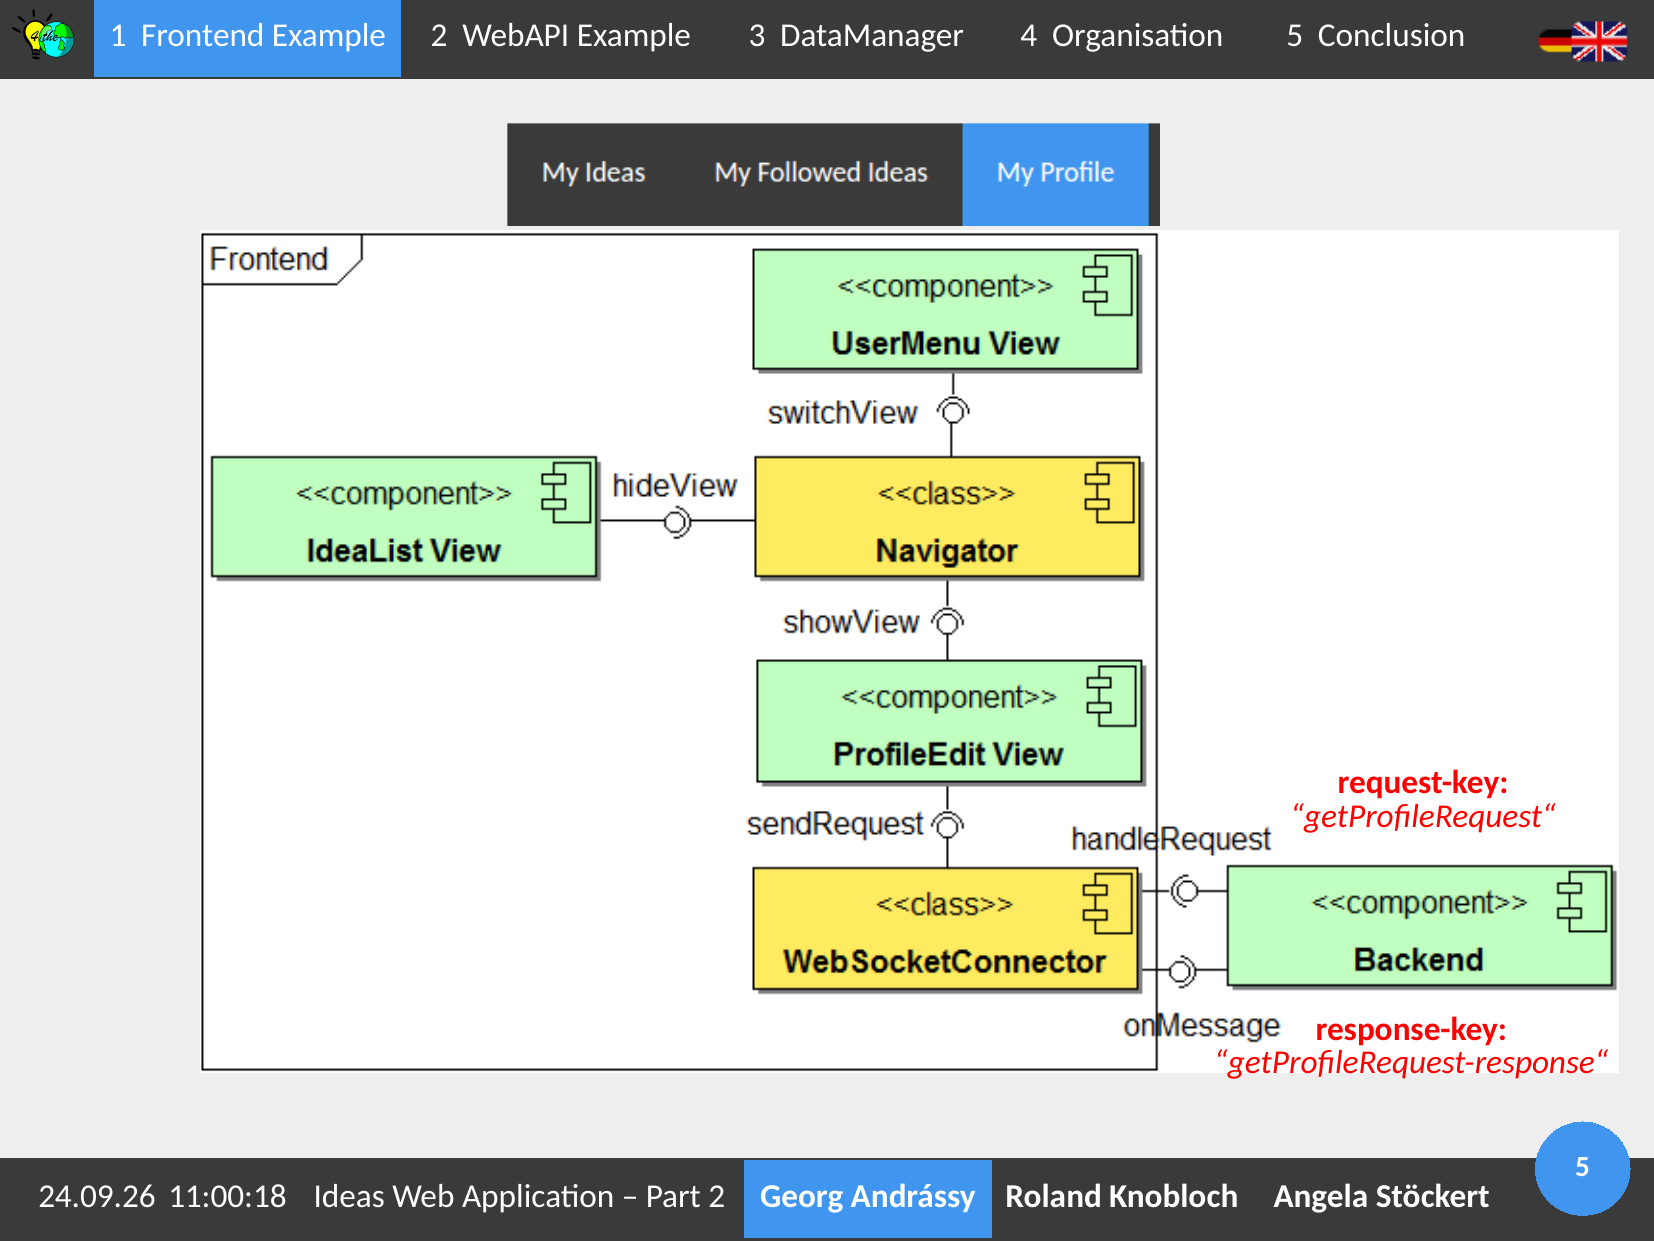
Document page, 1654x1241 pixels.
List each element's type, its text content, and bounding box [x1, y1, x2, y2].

text_box response-key: “getProfileRequest-response“ [1157, 1007, 1654, 1134]
picture [1536, 18, 1629, 64]
text_box Georg Andrássy [744, 1160, 992, 1238]
text_box 5 Conclusion [1251, 0, 1501, 77]
text_box 3 DataManager [720, 0, 992, 77]
text_box 2 WebAPI Example [401, 0, 720, 77]
text_box 1 Frontend Example [94, 0, 401, 77]
text_box Angela Stöckert [1251, 1160, 1512, 1238]
picture [200, 230, 1619, 1073]
text_box 4 Organisation [992, 0, 1251, 77]
picture [2, 0, 83, 79]
text_box request-key: “getProfileRequest“ [1251, 761, 1595, 858]
picture [506, 122, 1160, 226]
text_box Ideas Web Application – Part 2 [307, 1160, 733, 1238]
text_box Roland Knobloch [992, 1160, 1251, 1238]
